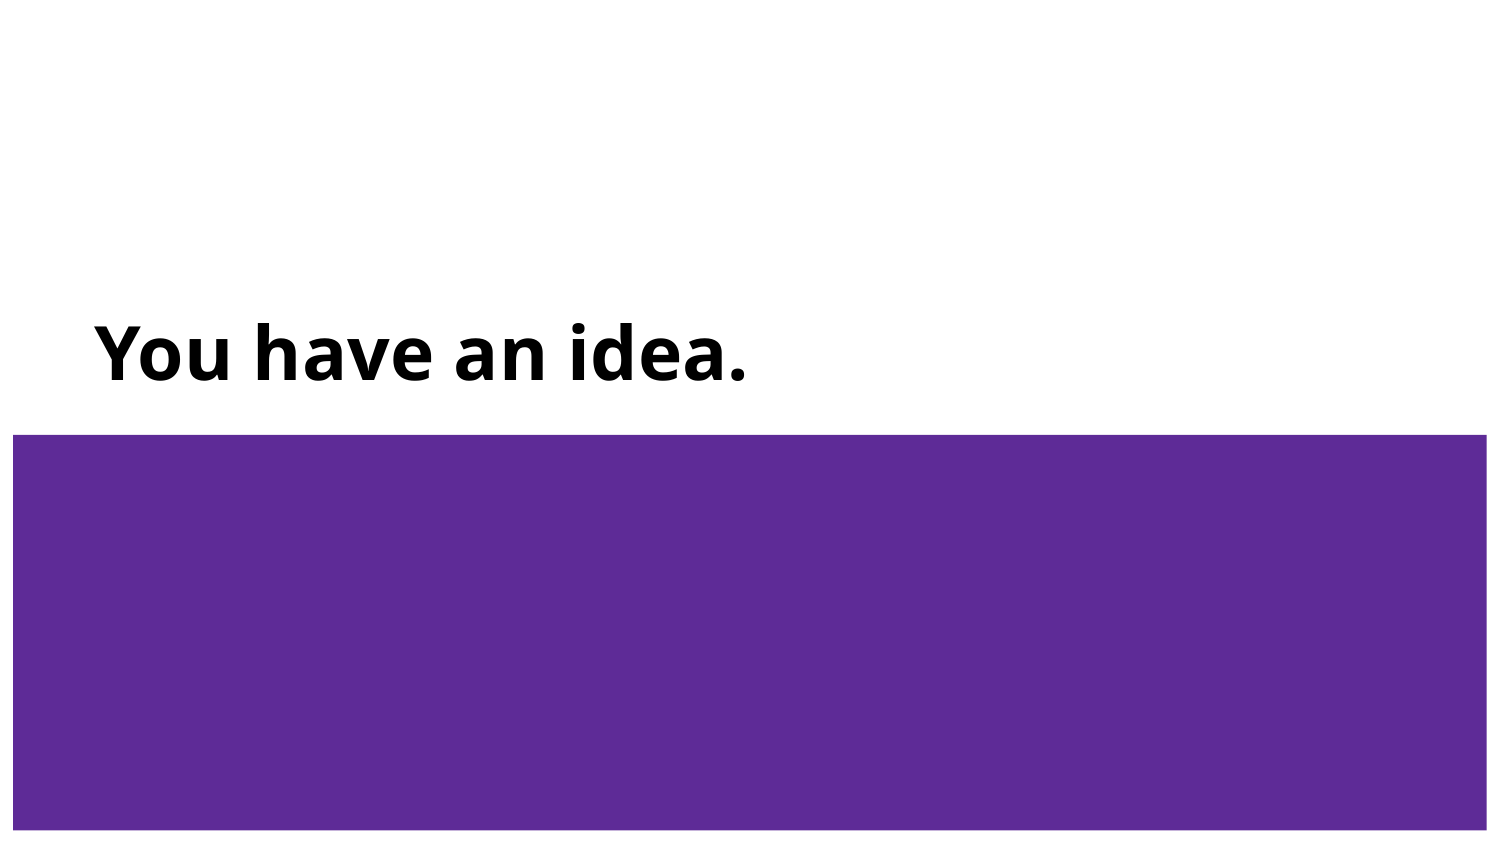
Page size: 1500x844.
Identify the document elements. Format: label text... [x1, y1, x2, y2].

title You have an idea. [79, 281, 1423, 411]
